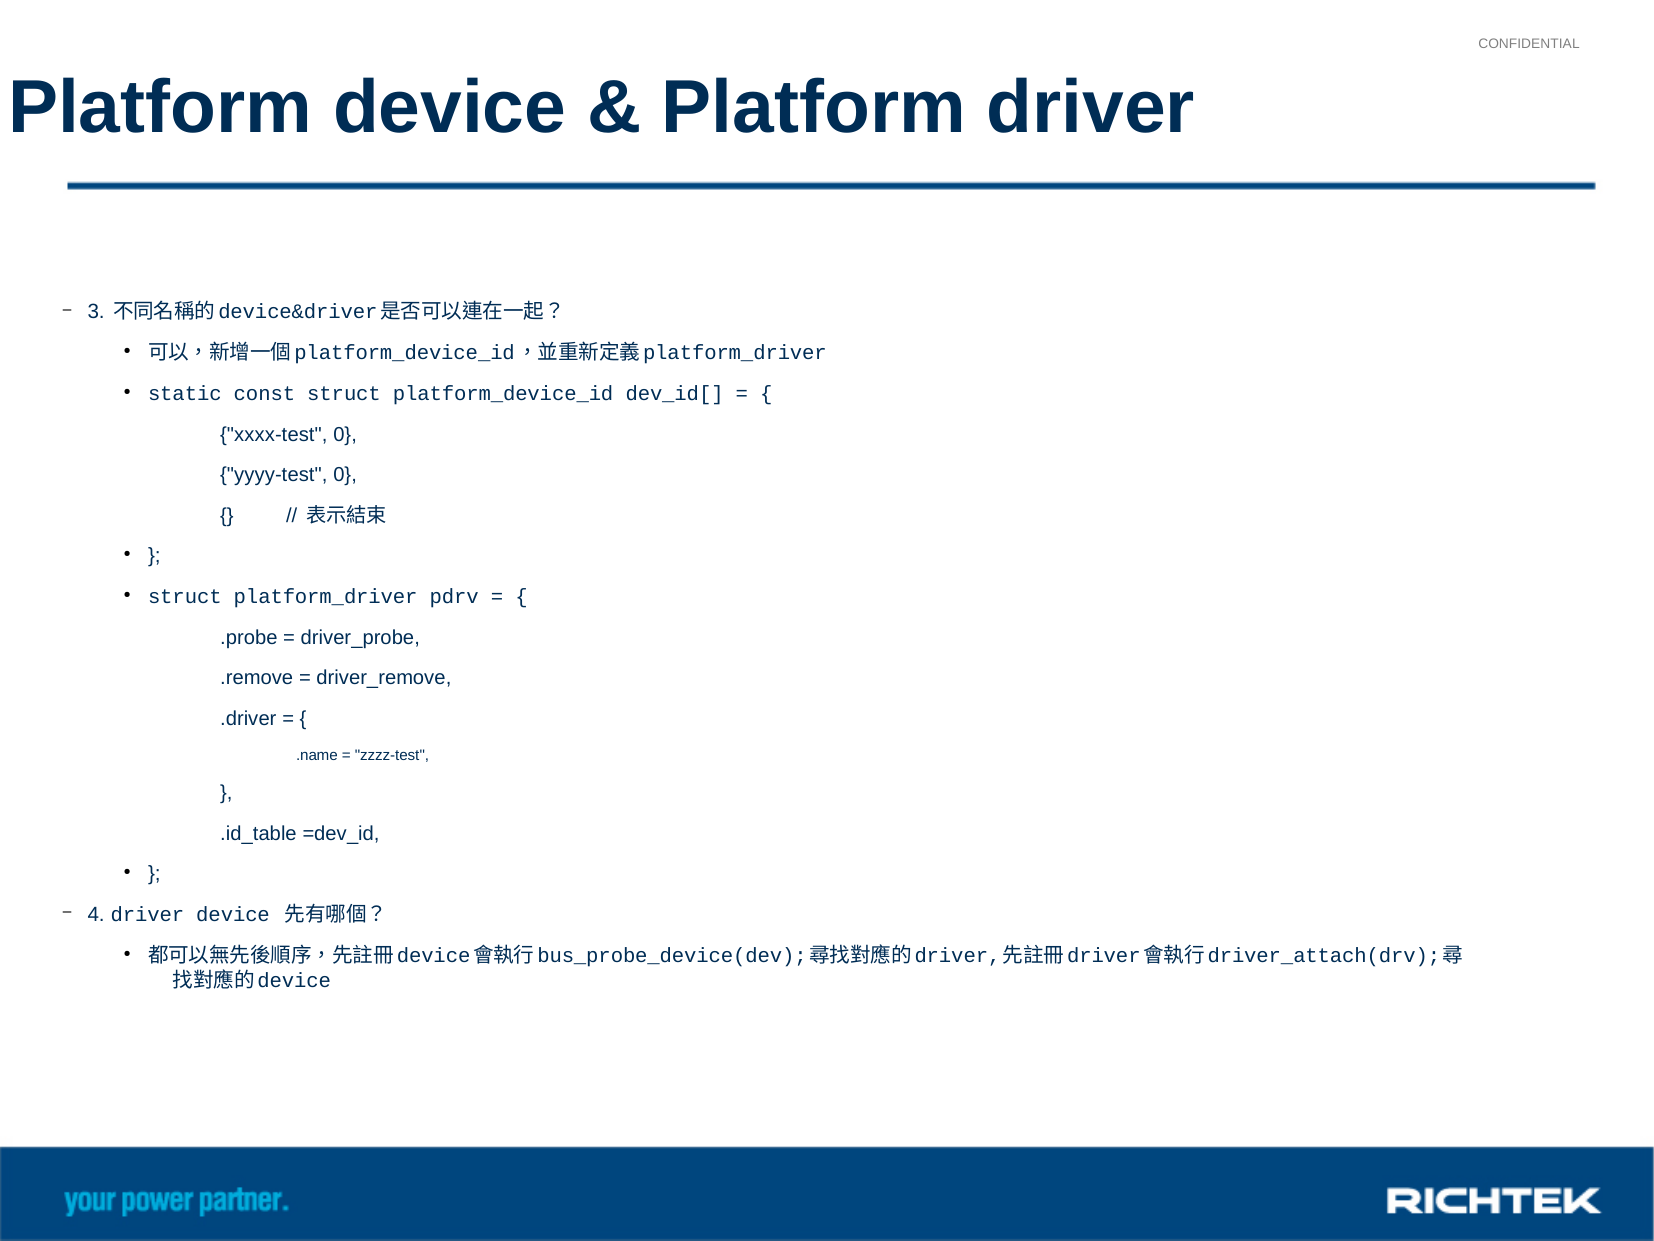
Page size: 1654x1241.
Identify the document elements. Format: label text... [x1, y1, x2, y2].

list 3. 不同名稱的device&driver是否可以連在一起？ 可以，新增一個platform_device_id，並重新定義platform_driver static const struct platform_device_id dev_id[] = { {"xxxx-test", 0}, {"yyyy-test", 0}, {} // 表示結束 }; struct platform_driver pdrv = { .probe = driver_probe, .remove = driver_remove, .driver = { .name = "zzzz-test", }, .id_table =dev_id, }; 4. driver device 先有哪個？ 都可以無先後順序，先註冊device會執行bus_probe_device(dev);尋找對應的driver,先註冊driver會執行driver_attach(drv);尋找對應的device [0, 290, 1489, 1010]
title Platform device & Platform driver [0, 49, 1489, 257]
